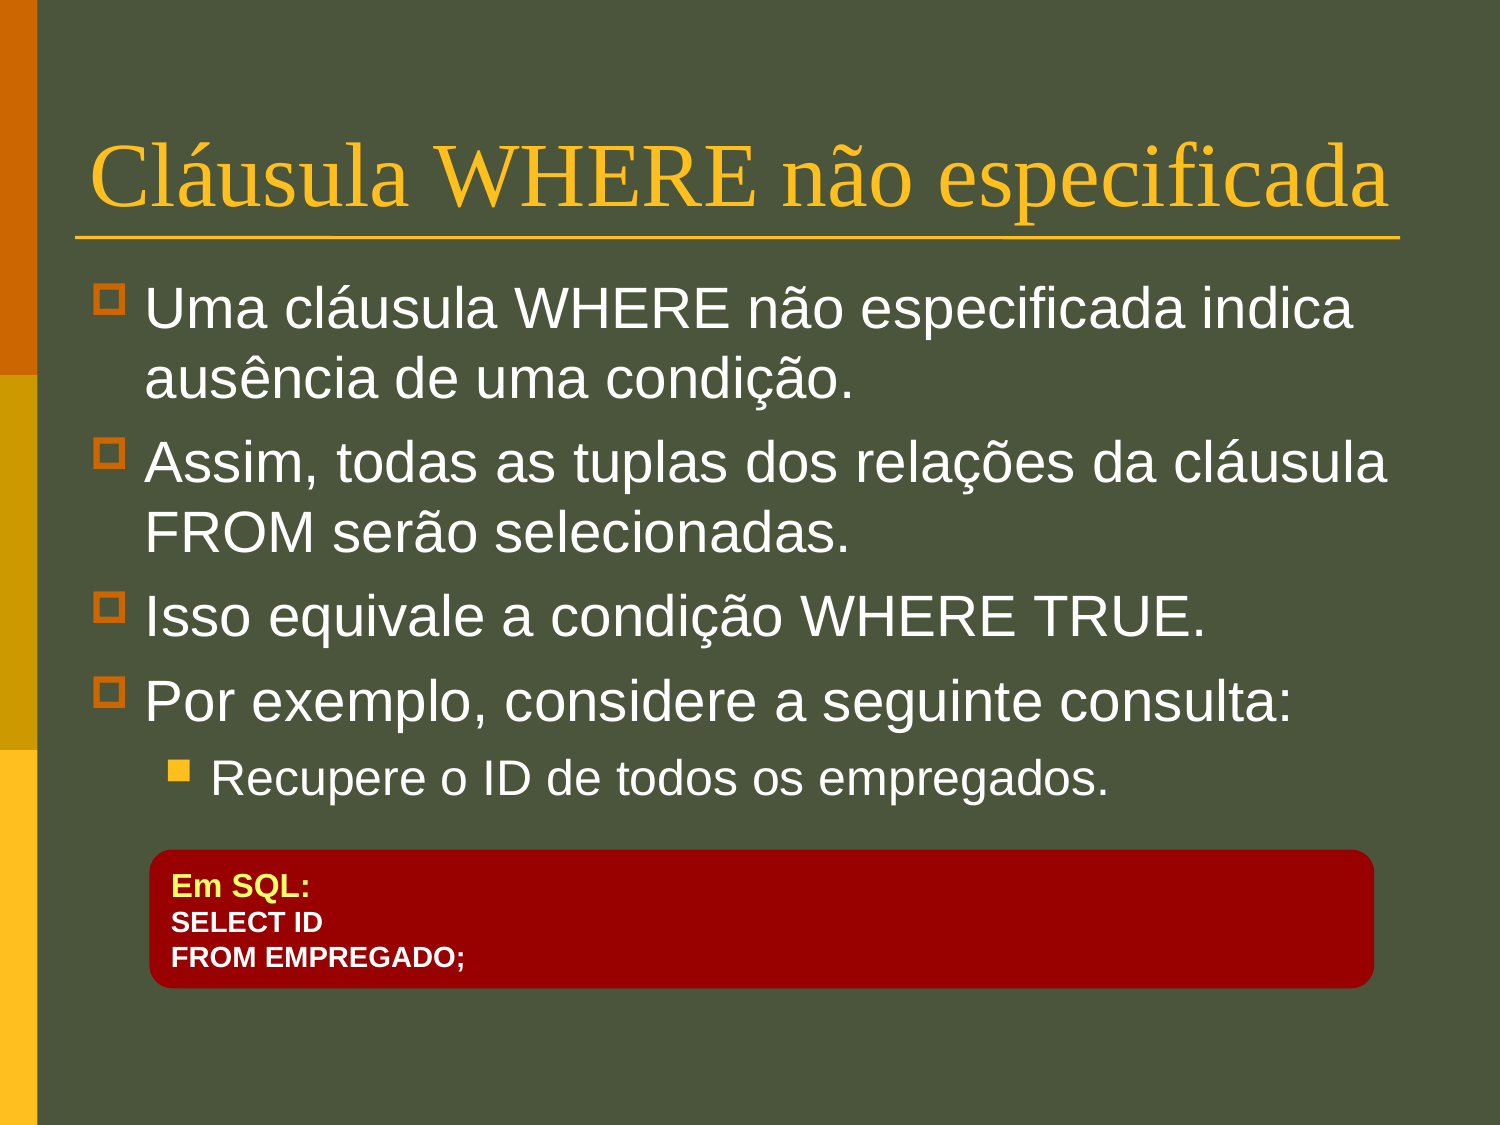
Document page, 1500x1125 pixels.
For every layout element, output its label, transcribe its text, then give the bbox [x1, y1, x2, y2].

text_box Em SQL: SELECT ID FROM EMPREGADO; [149, 849, 1375, 989]
list Uma cláusula WHERE não especificada indica ausência de uma condição. Assim, todas as tuplas dos relações da cláusula FROM serão selecionadas. Isso equivale a condição WHERE TRUE. Por exemplo, considere a seguinte consulta: Recupere o ID de todos os empregados. [75, 262, 1426, 1006]
title Cláusula WHERE não especificada [75, 45, 1426, 233]
